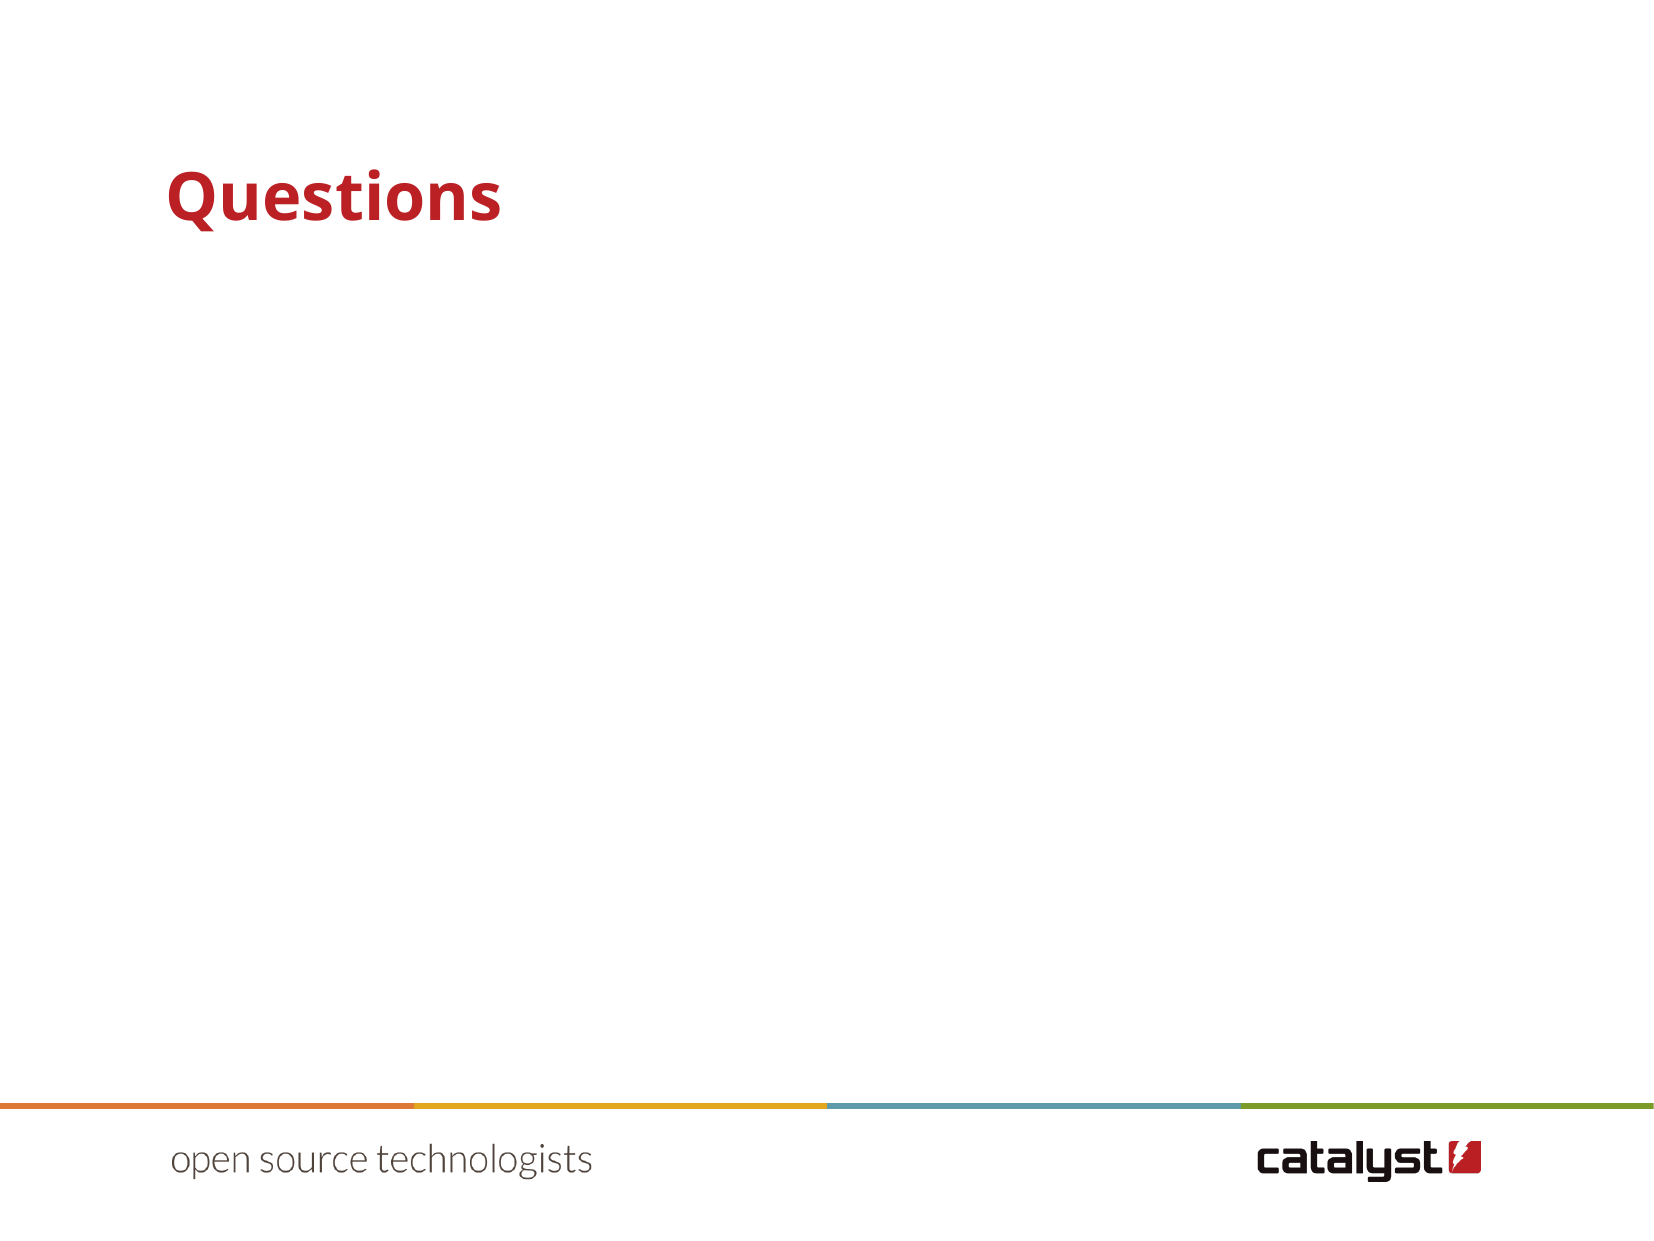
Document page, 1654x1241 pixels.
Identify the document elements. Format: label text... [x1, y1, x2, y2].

title Questions [165, 90, 1489, 298]
picture [0, 1103, 1654, 1182]
